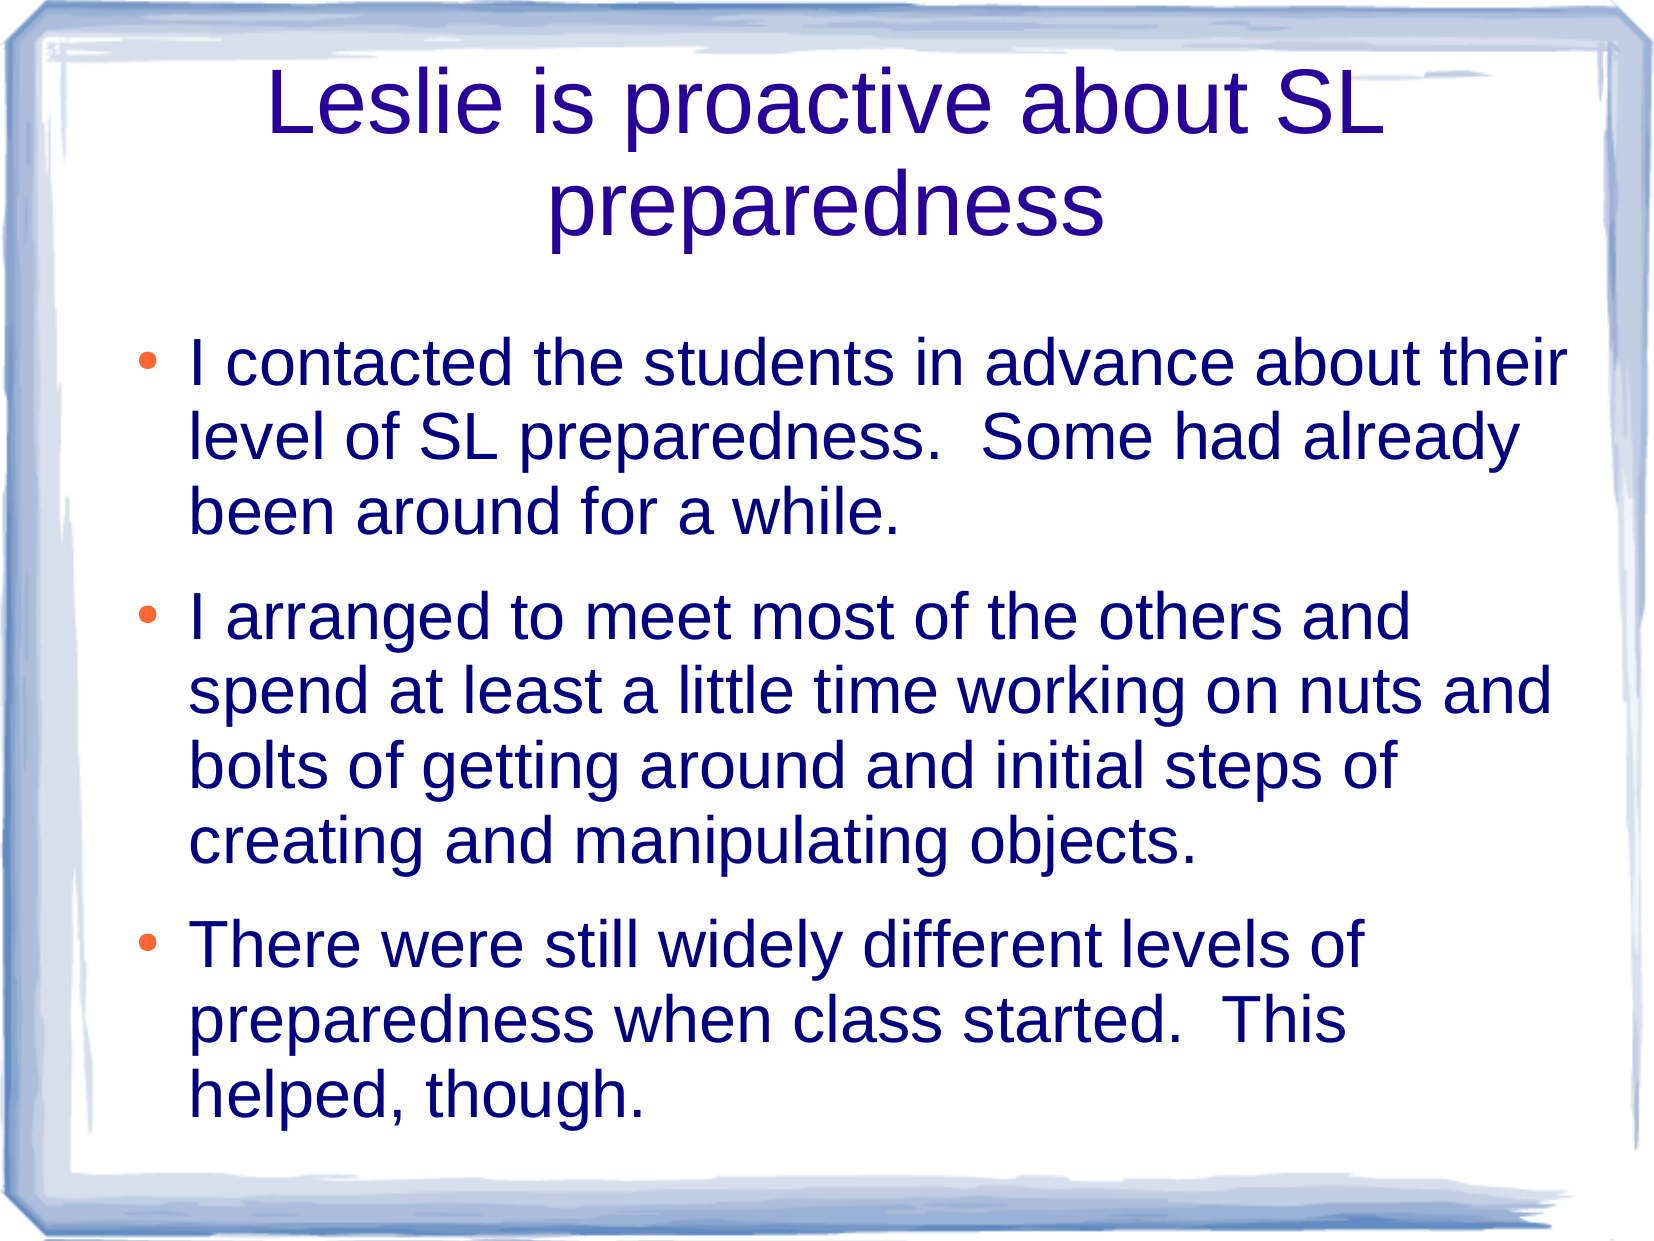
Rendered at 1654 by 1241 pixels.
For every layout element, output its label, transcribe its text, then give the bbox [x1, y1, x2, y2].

list I contacted the students in advance about their level of SL preparedness. Some had already been around for a while. I arranged to meet most of the others and spend at least a little time working on nuts and bolts of getting around and initial steps of creating and manipulating objects. There were still widely different levels of preparedness when class started. This helped, though. [118, 324, 1571, 1132]
title Leslie is proactive about SL preparedness [82, 49, 1571, 257]
picture [0, 0, 1654, 1241]
